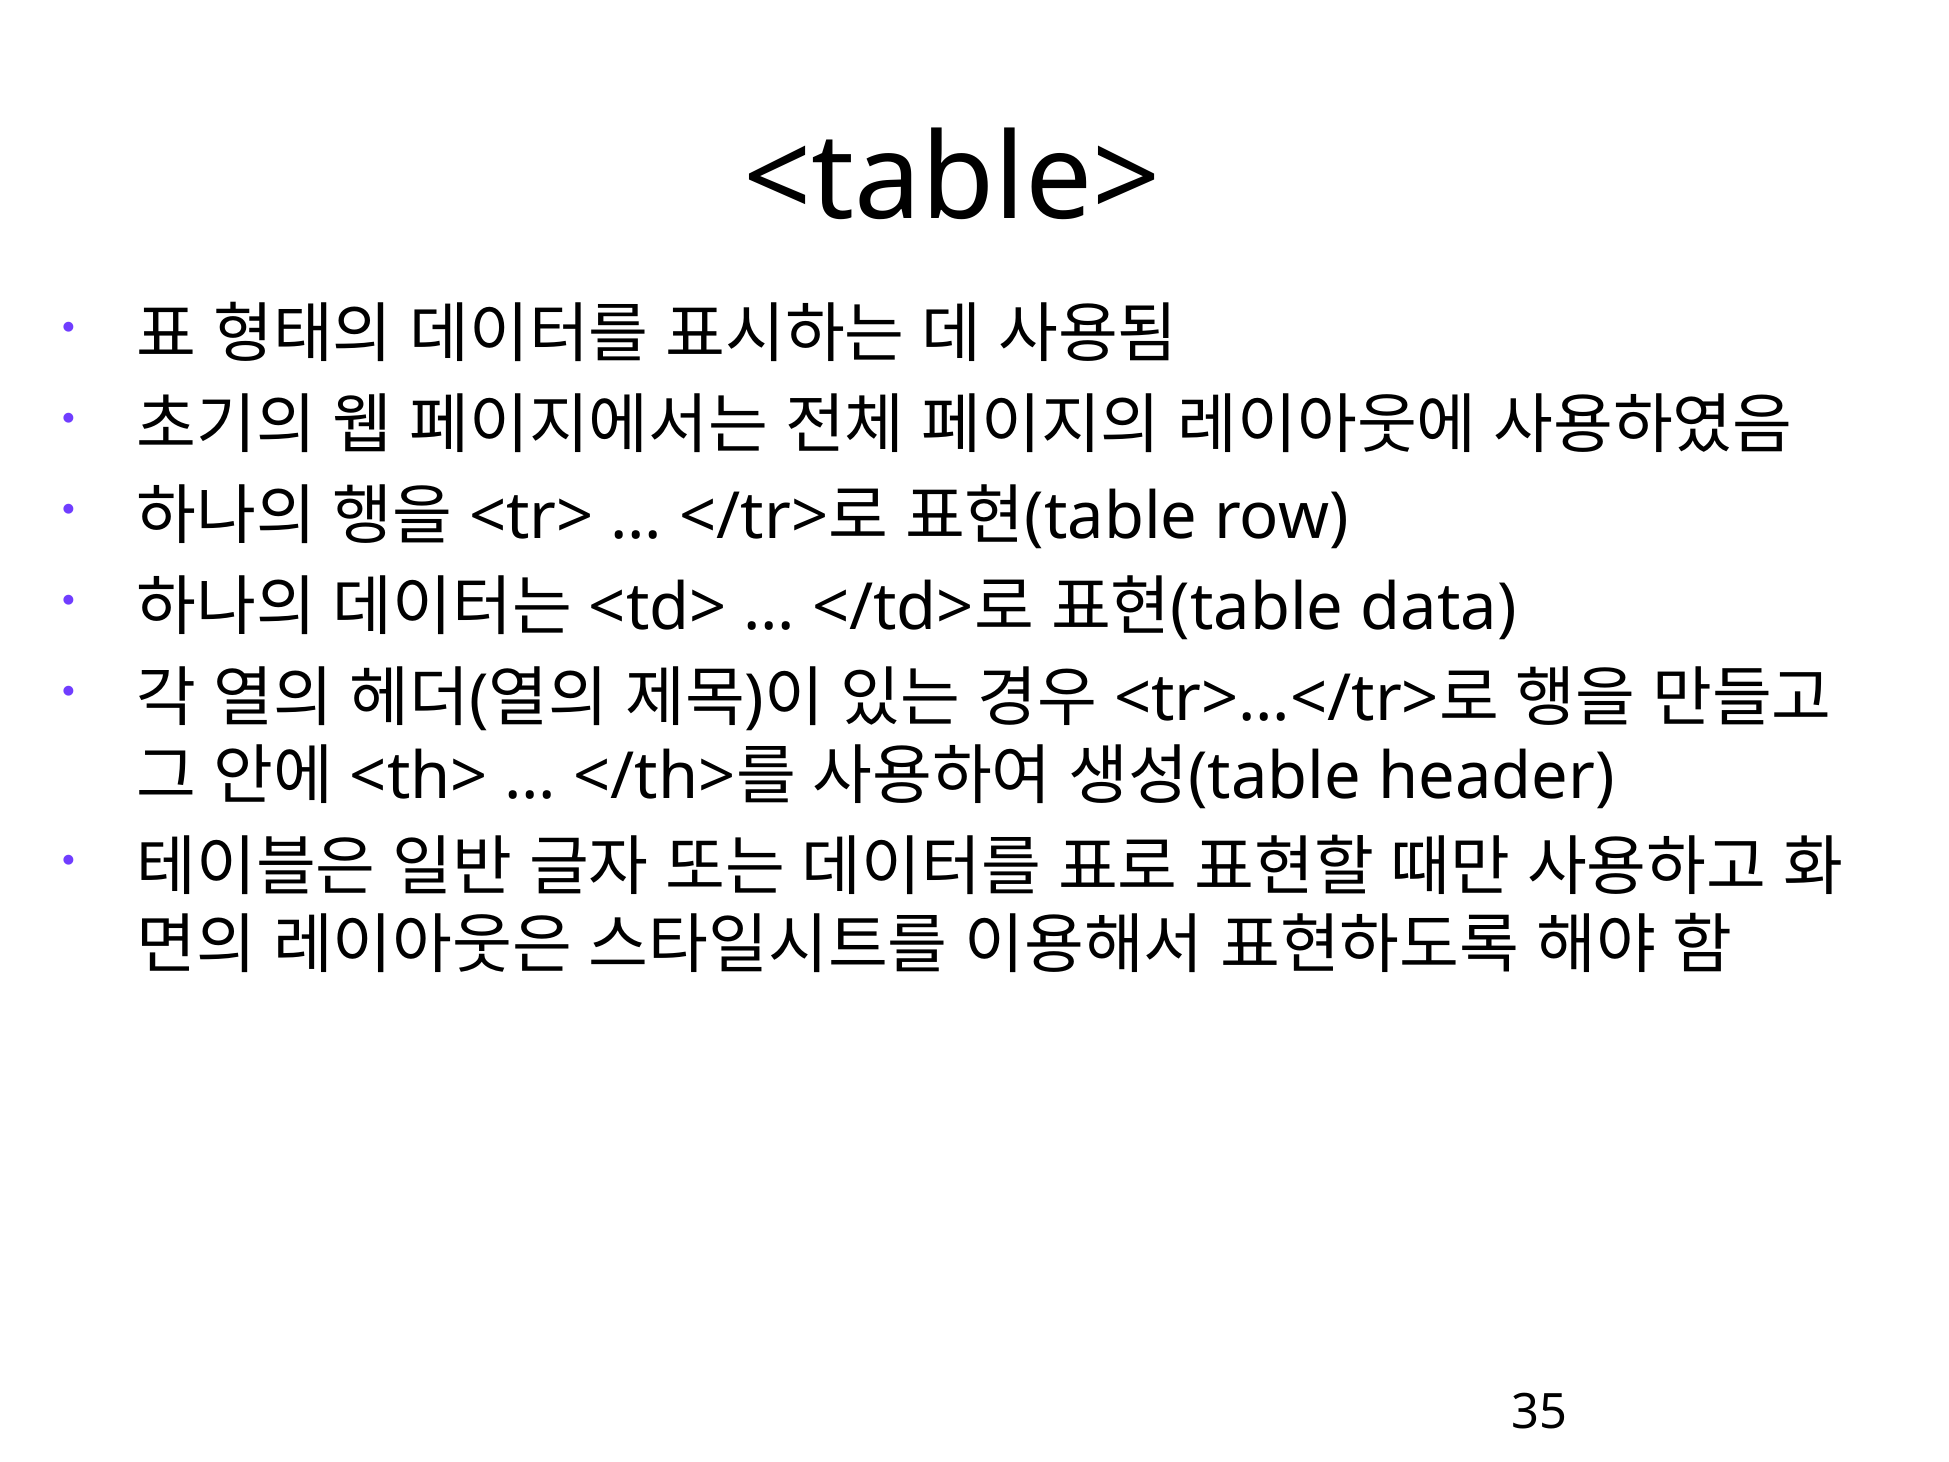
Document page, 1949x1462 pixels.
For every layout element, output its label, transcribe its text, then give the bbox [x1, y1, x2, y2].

slide_number <숫자> [1496, 1372, 1899, 1462]
title <table> [156, 92, 1749, 255]
list 표 형태의 데이터를 표시하는 데 사용됨 초기의 웹 페이지에서는 전체 페이지의 레이아웃에 사용하였음 하나의 행을 <tr> … </tr>로 표현(table row) 하나의 데이터는 <td> … </td>로 표현(table data) 각 열의 헤더(열의 제목)이 있는 경우 <tr>…</tr>로 행을 만들고 그 안에 <th> … </th>를 사용하여 생성(table header) 테이블은 일반 글자 또는 데이터를 표로 표현할 때만 사용하고 화면의 레이아웃은 스타일시트를 이용해서 표현하도록 해야 함 [48, 284, 1897, 1343]
